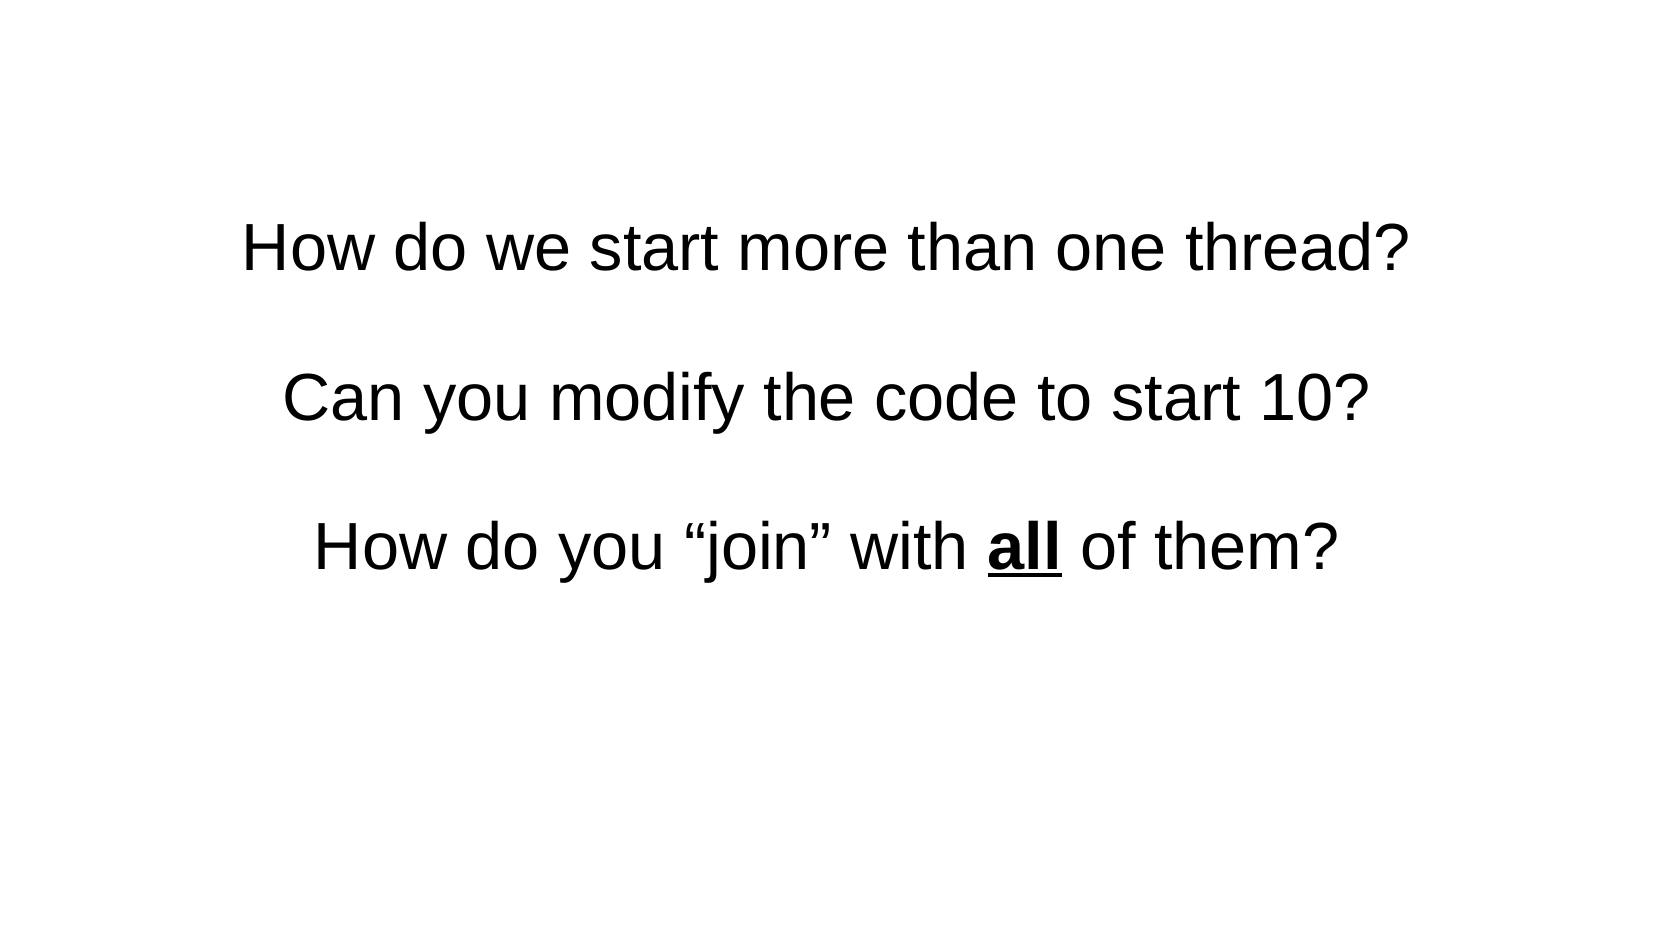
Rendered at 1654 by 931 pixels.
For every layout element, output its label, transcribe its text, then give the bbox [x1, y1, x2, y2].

subtitle How do we start more than one thread? Can you modify the code to start 10? How do you “join” with all of them? [82, 37, 1571, 757]
